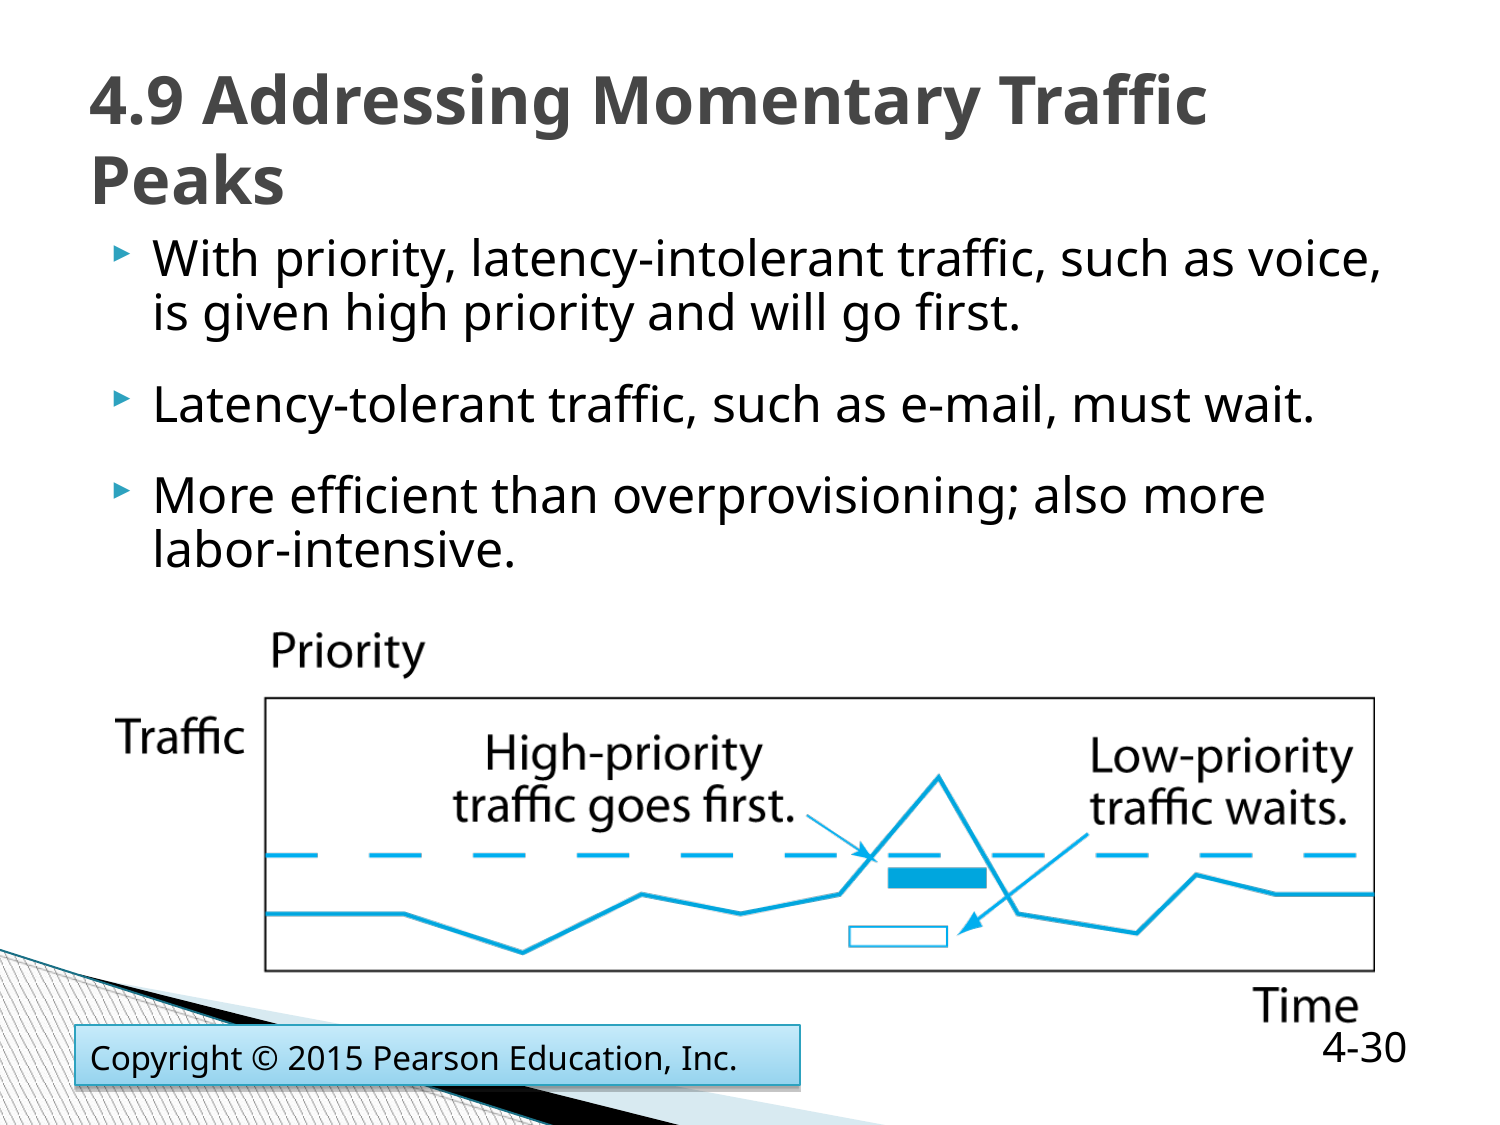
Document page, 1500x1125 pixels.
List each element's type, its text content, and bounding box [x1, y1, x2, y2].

slide_number 4-1 [1275, 1025, 1423, 1085]
list With priority, latency-intolerant traffic, such as voice, is given high priority and will go first. Latency-tolerant traffic, such as e-mail, must wait. More efficient than overprovisioning; also more labor-intensive. [78, 226, 1428, 609]
footer Copyright © 2015 Pearson Education, Inc. [75, 1025, 800, 1085]
picture [0, 624, 1375, 1125]
title 4.9 Addressing Momentary Traffic Peaks [75, 62, 1425, 213]
